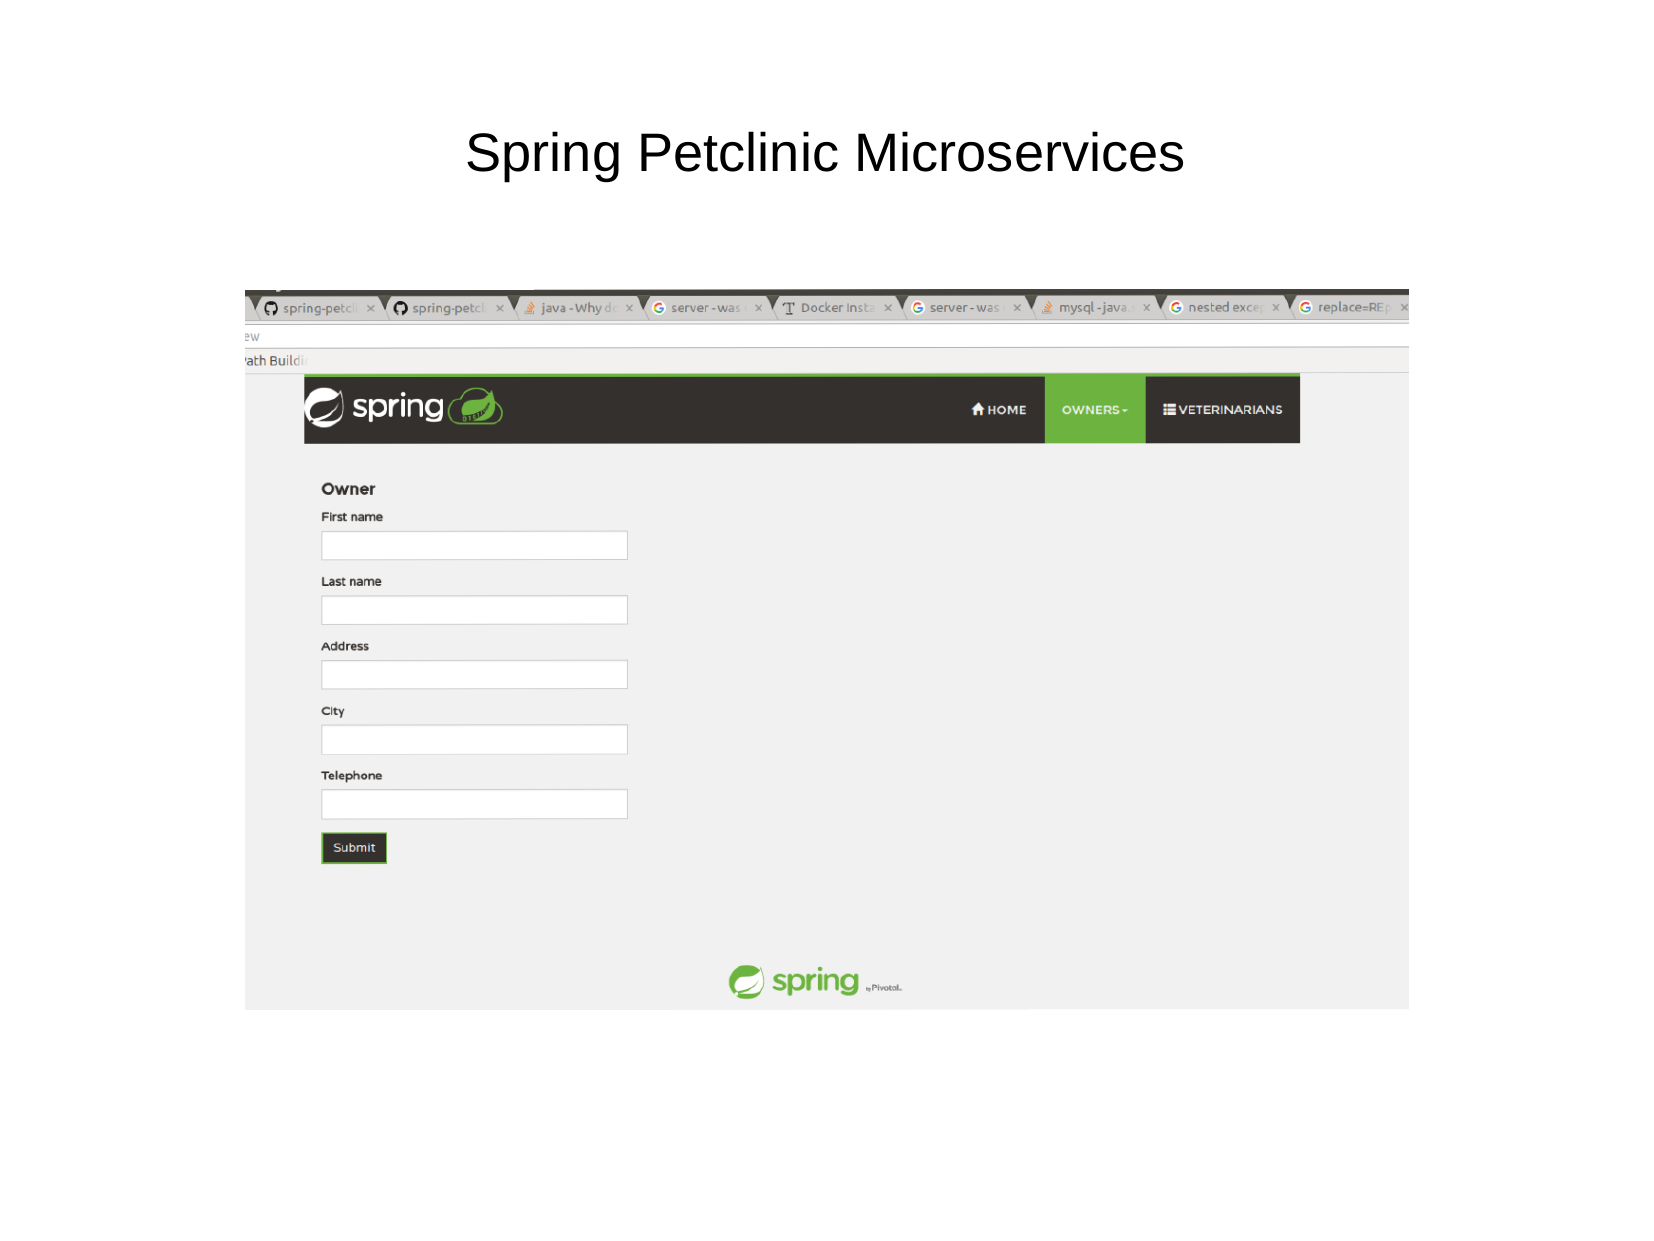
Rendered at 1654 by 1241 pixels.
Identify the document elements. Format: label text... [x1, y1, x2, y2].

picture [244, 289, 1409, 1010]
title Spring Petclinic Microservices [82, 49, 1571, 257]
